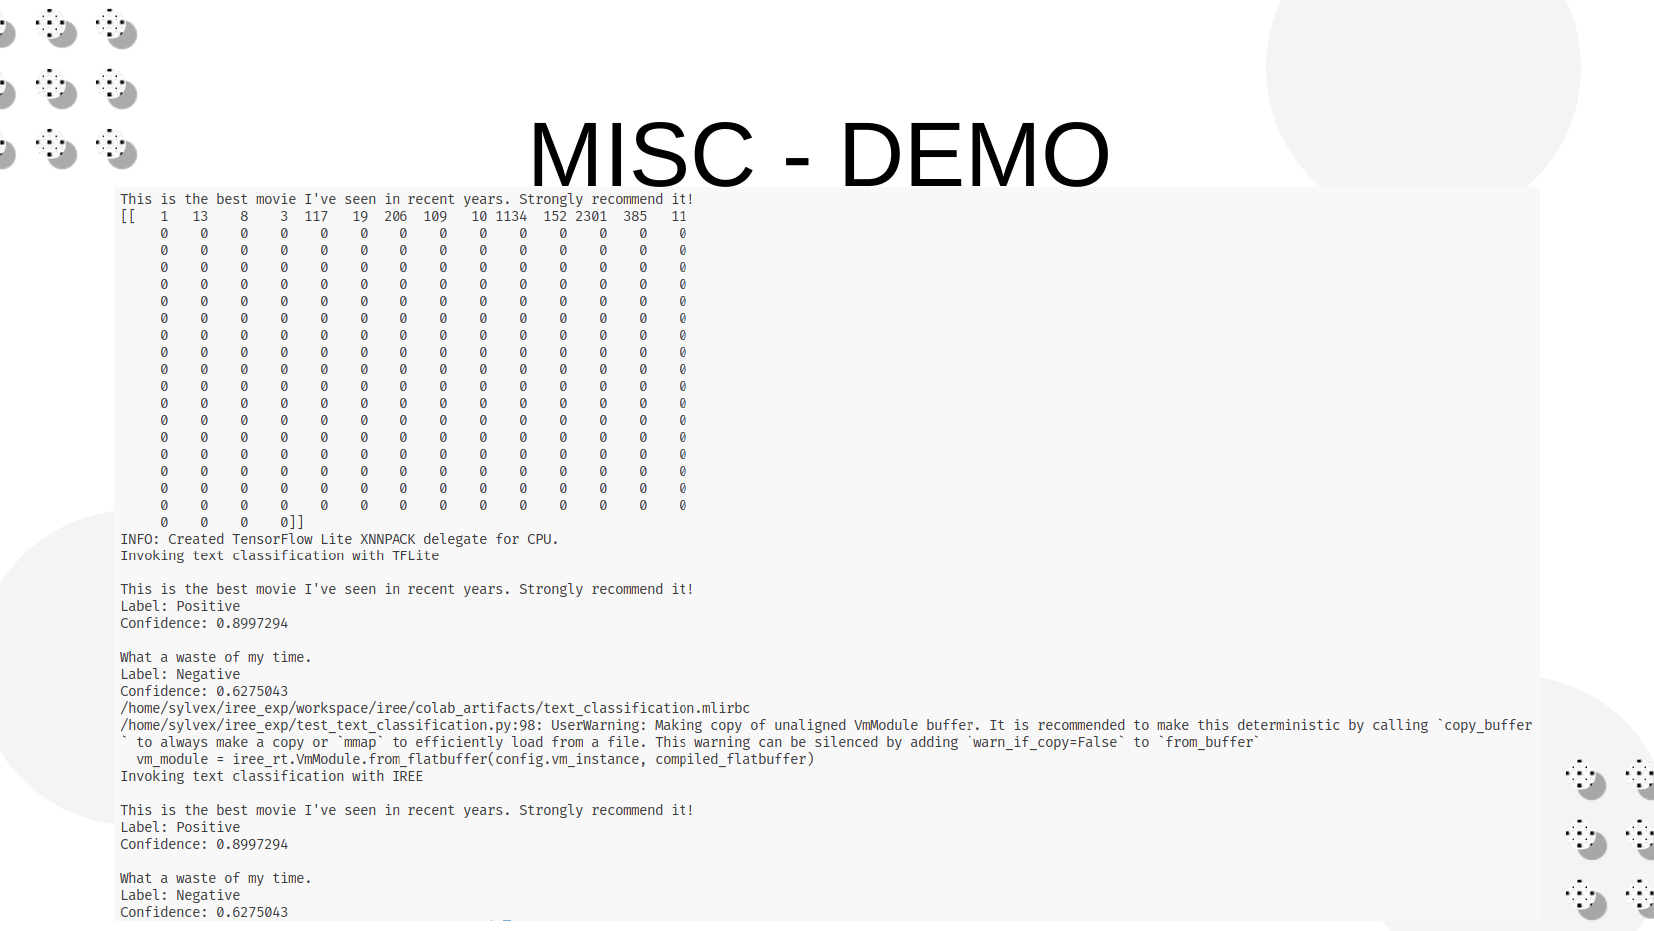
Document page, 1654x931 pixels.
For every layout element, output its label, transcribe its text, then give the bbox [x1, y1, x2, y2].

picture [35, 128, 67, 159]
picture [1565, 819, 1596, 850]
picture [95, 8, 126, 39]
picture [1625, 759, 1654, 790]
picture [0, 131, 7, 156]
title MISC - DEMO [76, 76, 1565, 233]
picture [35, 68, 66, 99]
picture [0, 11, 6, 36]
picture [114, 187, 1540, 921]
picture [98, 68, 124, 76]
picture [0, 71, 6, 96]
picture [1625, 819, 1654, 850]
picture [35, 8, 66, 39]
picture [1625, 879, 1654, 910]
picture [1565, 759, 1596, 790]
picture [1565, 879, 1596, 910]
